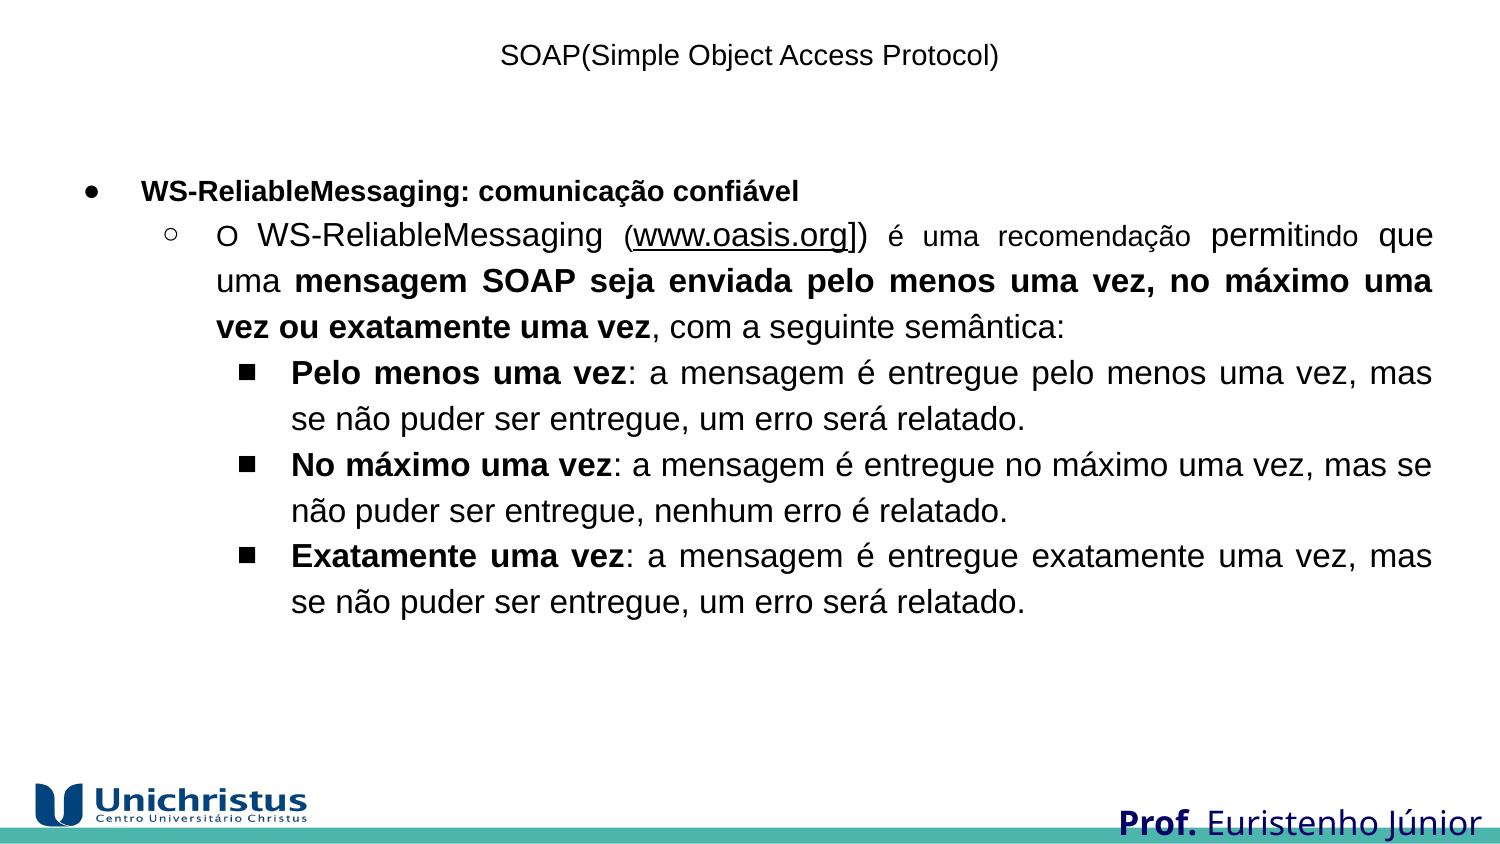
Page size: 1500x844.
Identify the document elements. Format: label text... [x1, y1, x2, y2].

title SOAP(Simple Object Access Protocol) [51, 20, 1449, 137]
picture [31, 781, 311, 828]
text_box Prof. Euristenho Júnior [1103, 791, 1500, 844]
list WS-ReliableMessaging: comunicação confiável O WS-ReliableMessaging (www.oasis.org]) é uma recomendação permitindo que uma mensagem SOAP seja enviada pelo menos uma vez, no máximo uma vez ou exatamente uma vez, com a seguinte semântica: Pelo menos uma vez: a mensagem é entregue pelo menos uma vez, mas se não puder ser entregue, um erro será relatado. No máximo uma vez: a mensagem é entregue no máximo uma vez, mas se não puder ser entregue, nenhum erro é relatado. Exatamente uma vez: a mensagem é entregue exatamente uma vez, mas se não puder ser entregue, um erro será relatado. [51, 152, 1449, 750]
